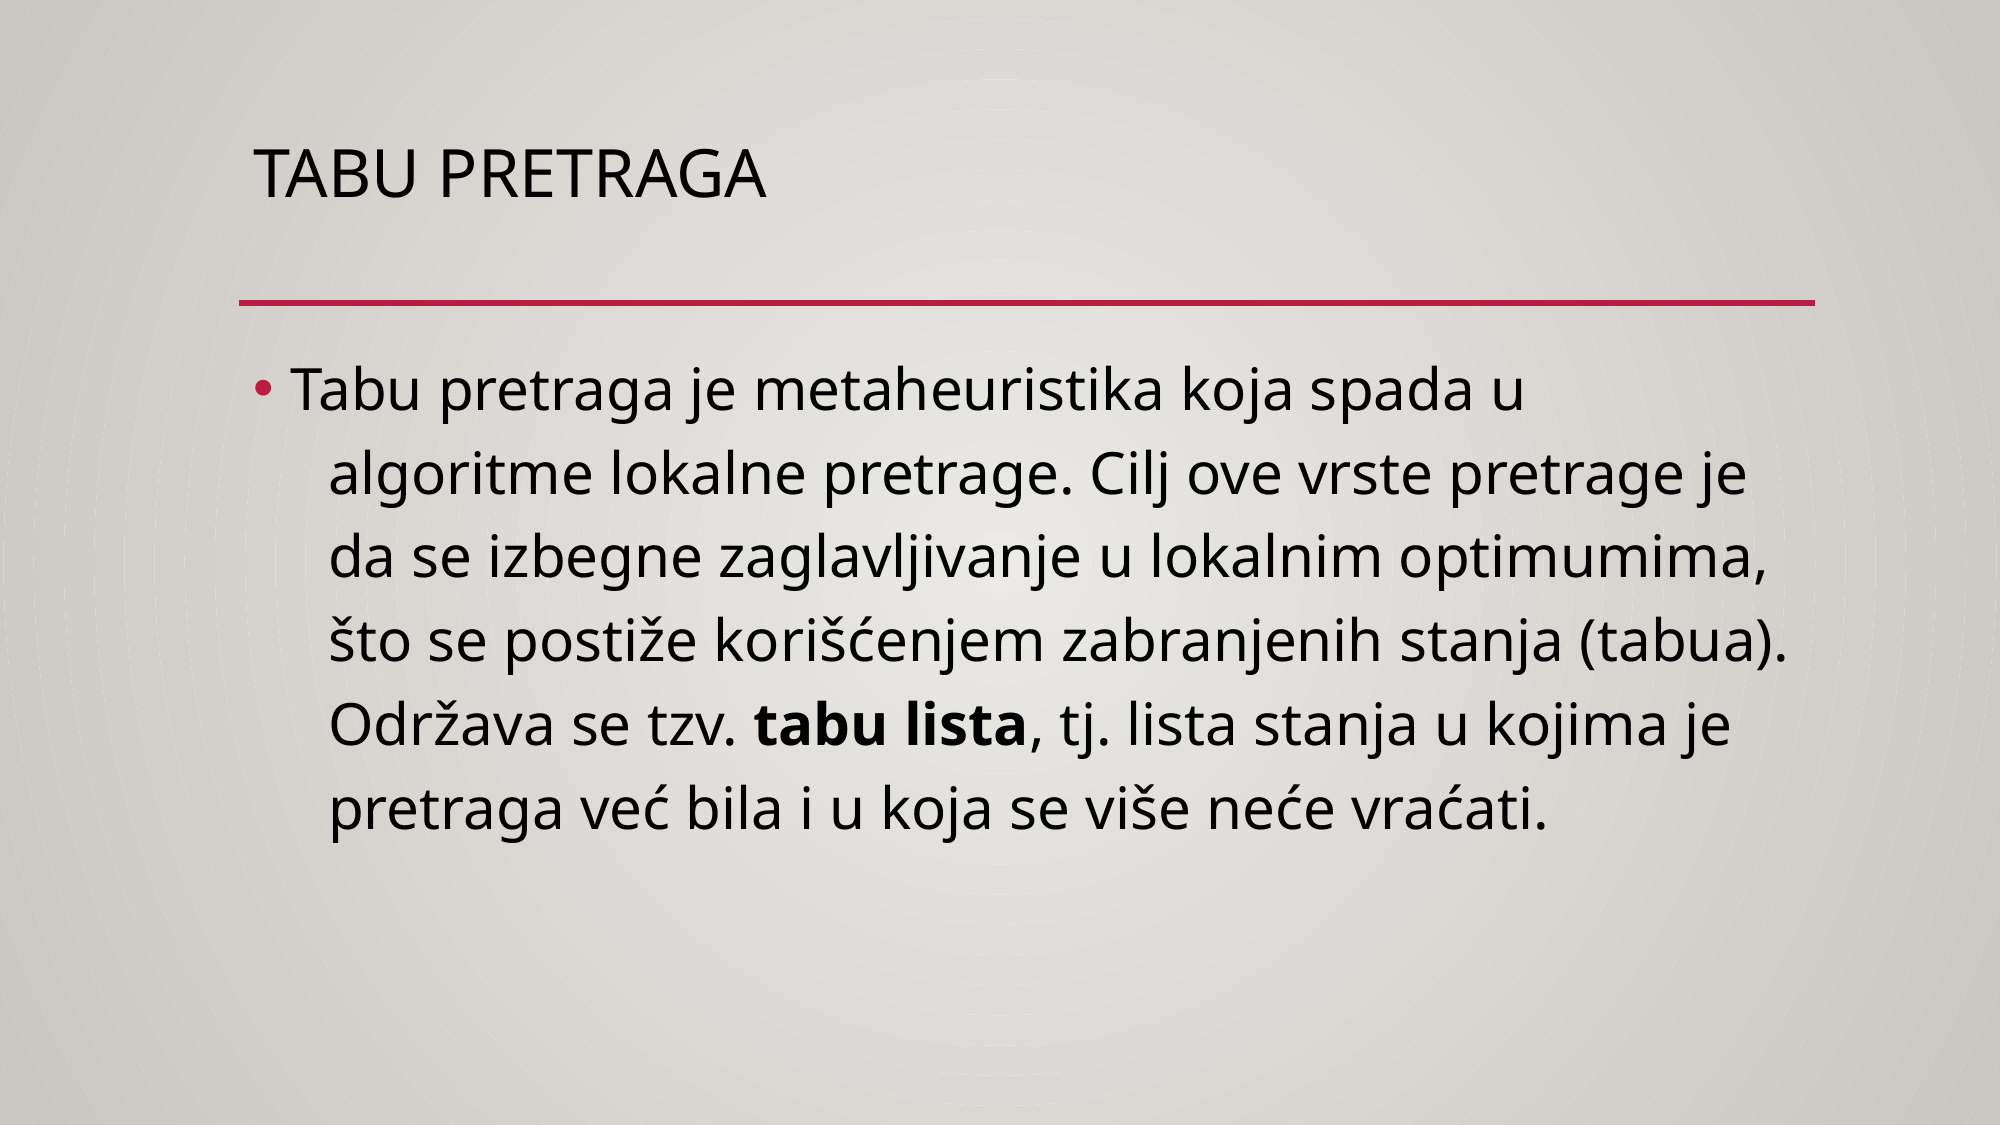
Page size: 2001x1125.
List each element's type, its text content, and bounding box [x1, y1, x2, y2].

list Tabu pretraga je metaheuristika koja spada u algoritme lokalne pretrage. Cilj ove vrste pretrage je da se izbegne zaglavljivanje u lokalnim optimumima, što se postiže korišćenjem zabranjenih stanja (tabua). Održava se tzv. tabu lista, tj. lista stanja u kojima je pretraga već bila i u koja se više neće vraćati. [238, 330, 1814, 897]
title Tabu pretraga [238, 131, 1814, 305]
